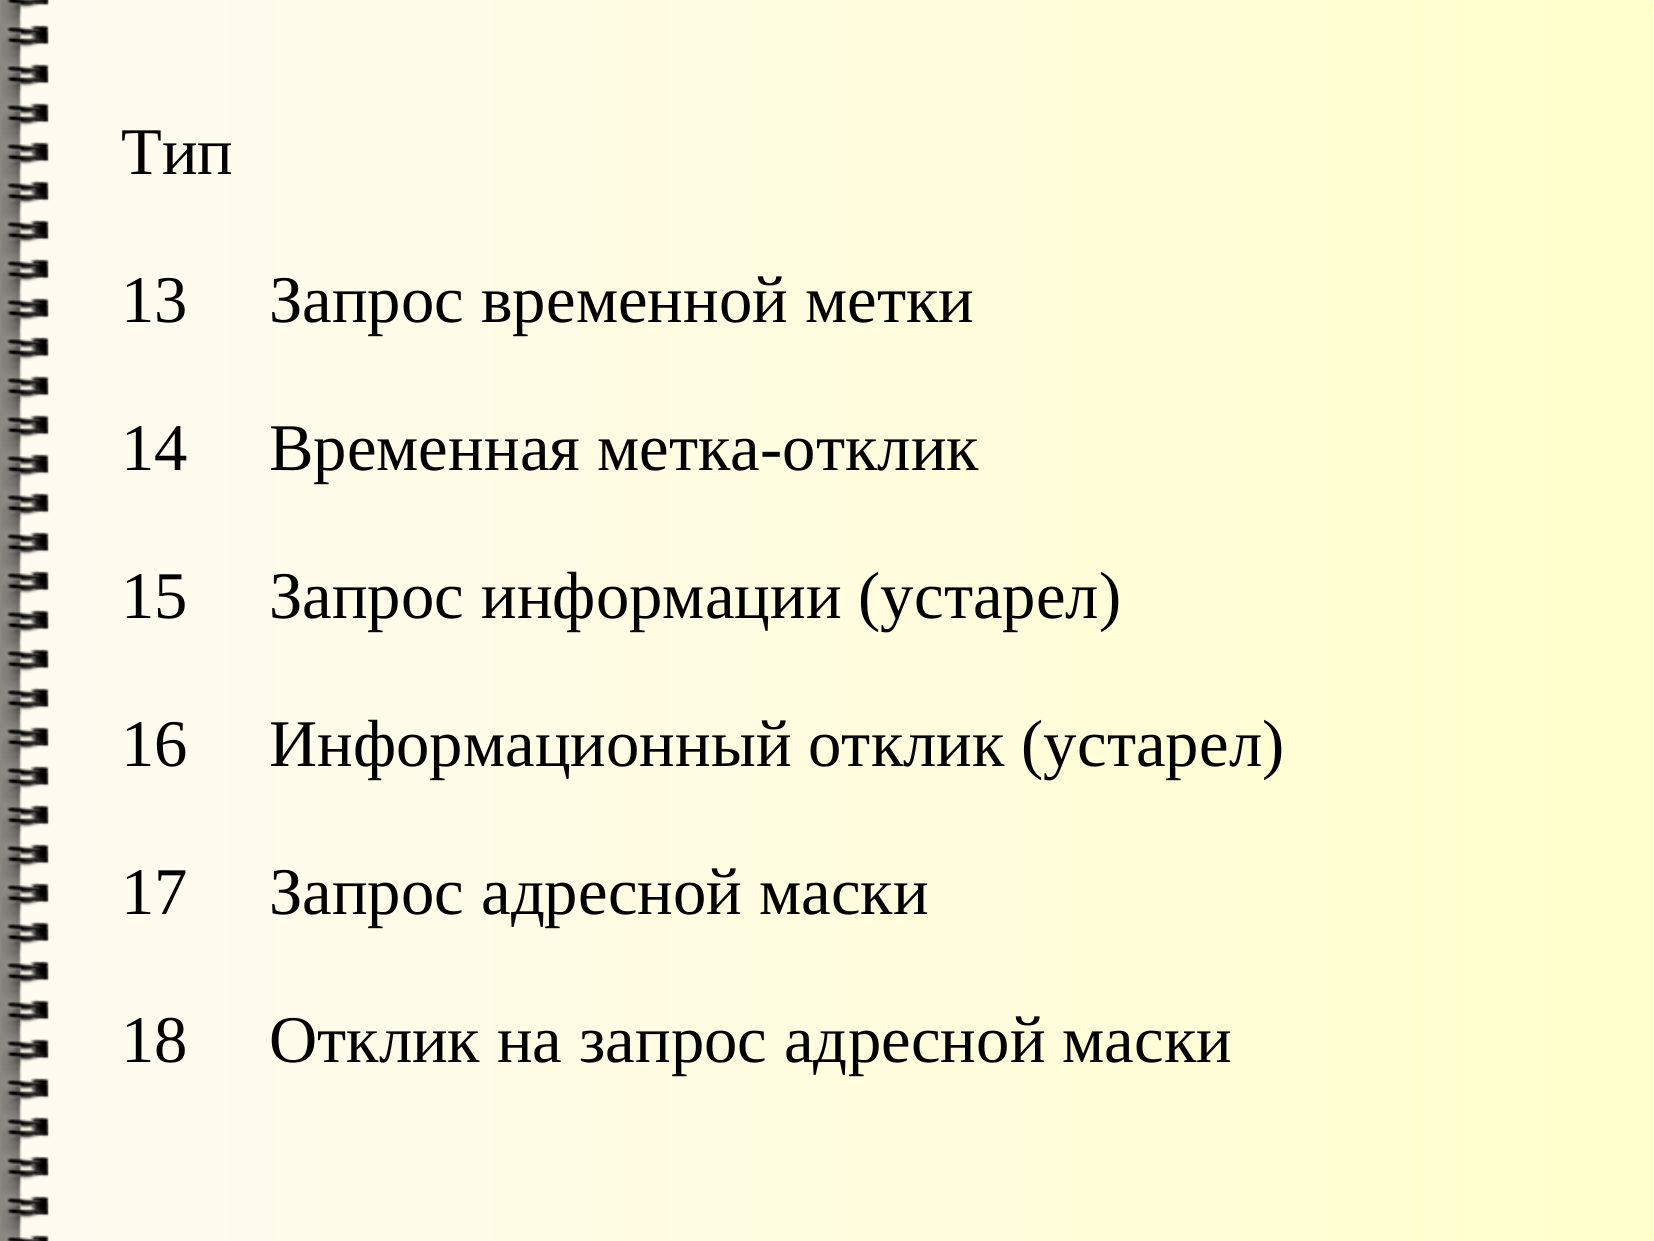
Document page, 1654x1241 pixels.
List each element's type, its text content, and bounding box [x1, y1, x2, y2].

subtitle Тип 13 Запрос временной метки 14 Временная метка-отклик 15 Запрос информации (устарел) 16 Информационный отклик (устарел) 17 Запрос адресной маски 18 Отклик на запрос адресной маски [121, 102, 1534, 1164]
picture [0, 0, 1654, 1241]
